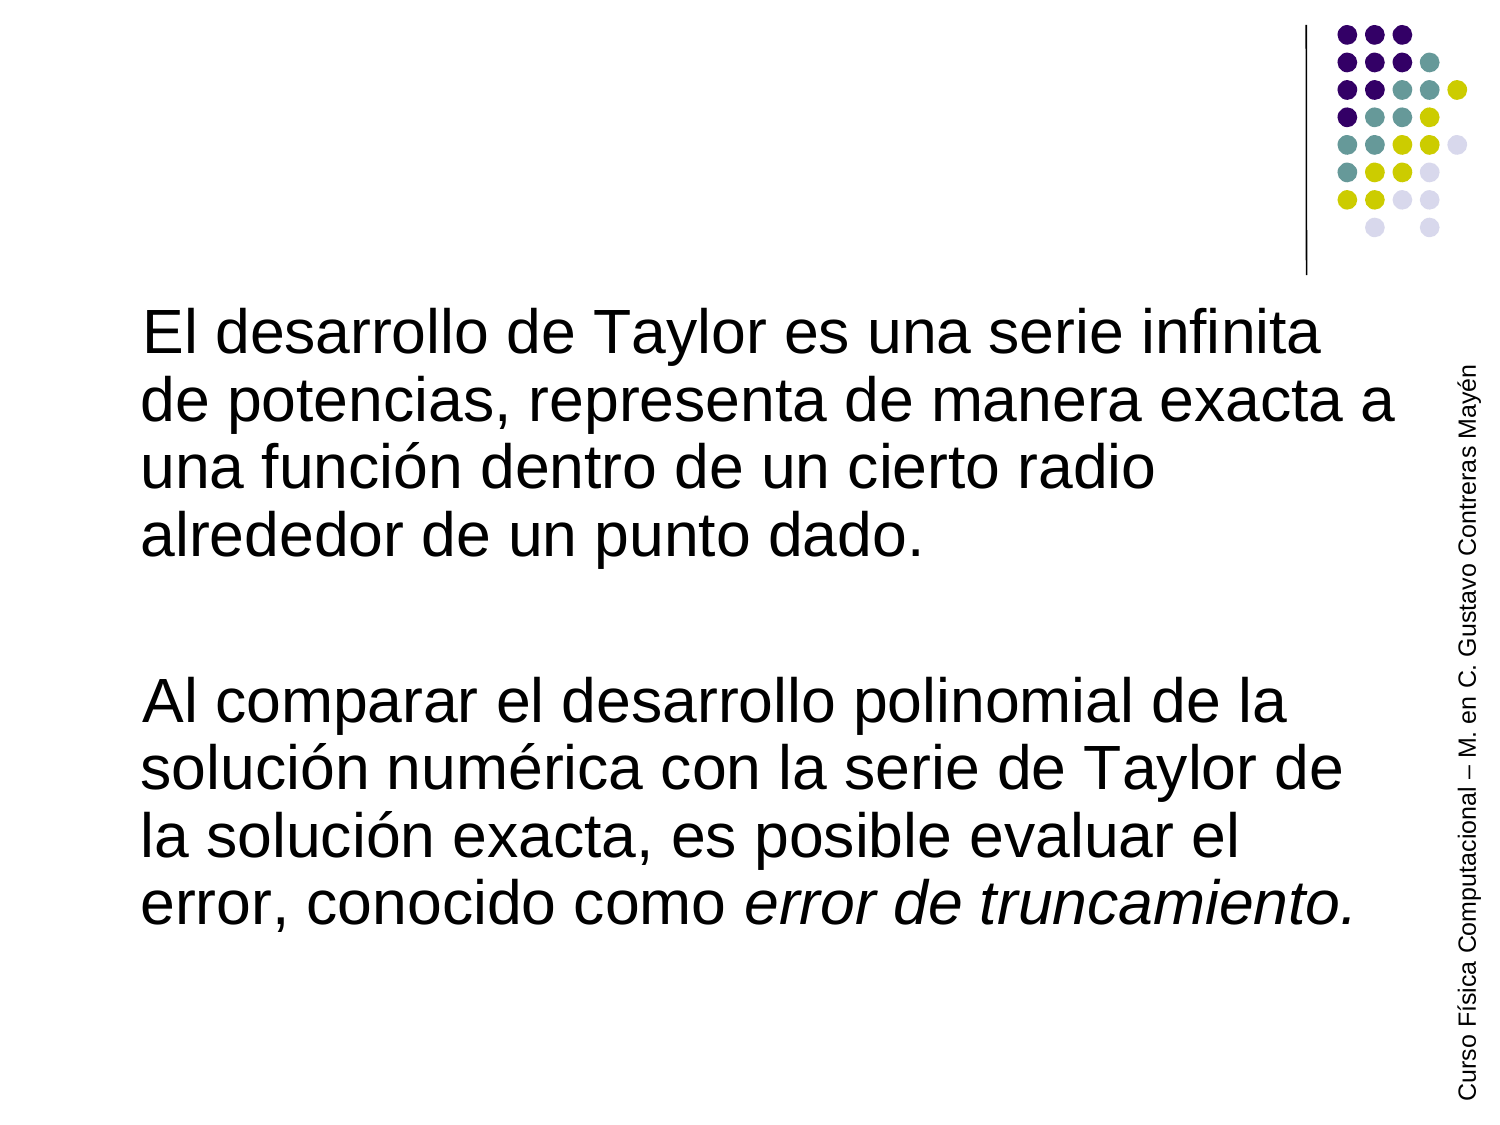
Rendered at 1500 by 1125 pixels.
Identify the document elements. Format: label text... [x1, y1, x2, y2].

text_box El desarrollo de Taylor es una serie infinita de potencias, representa de manera exacta a una función dentro de un cierto radio alrededor de un punto dado. Al comparar el desarrollo polinomial de la solución numérica con la serie de Taylor de la solución exacta, es posible evaluar el error, conocido como error de truncamiento. [110, 292, 1416, 1028]
